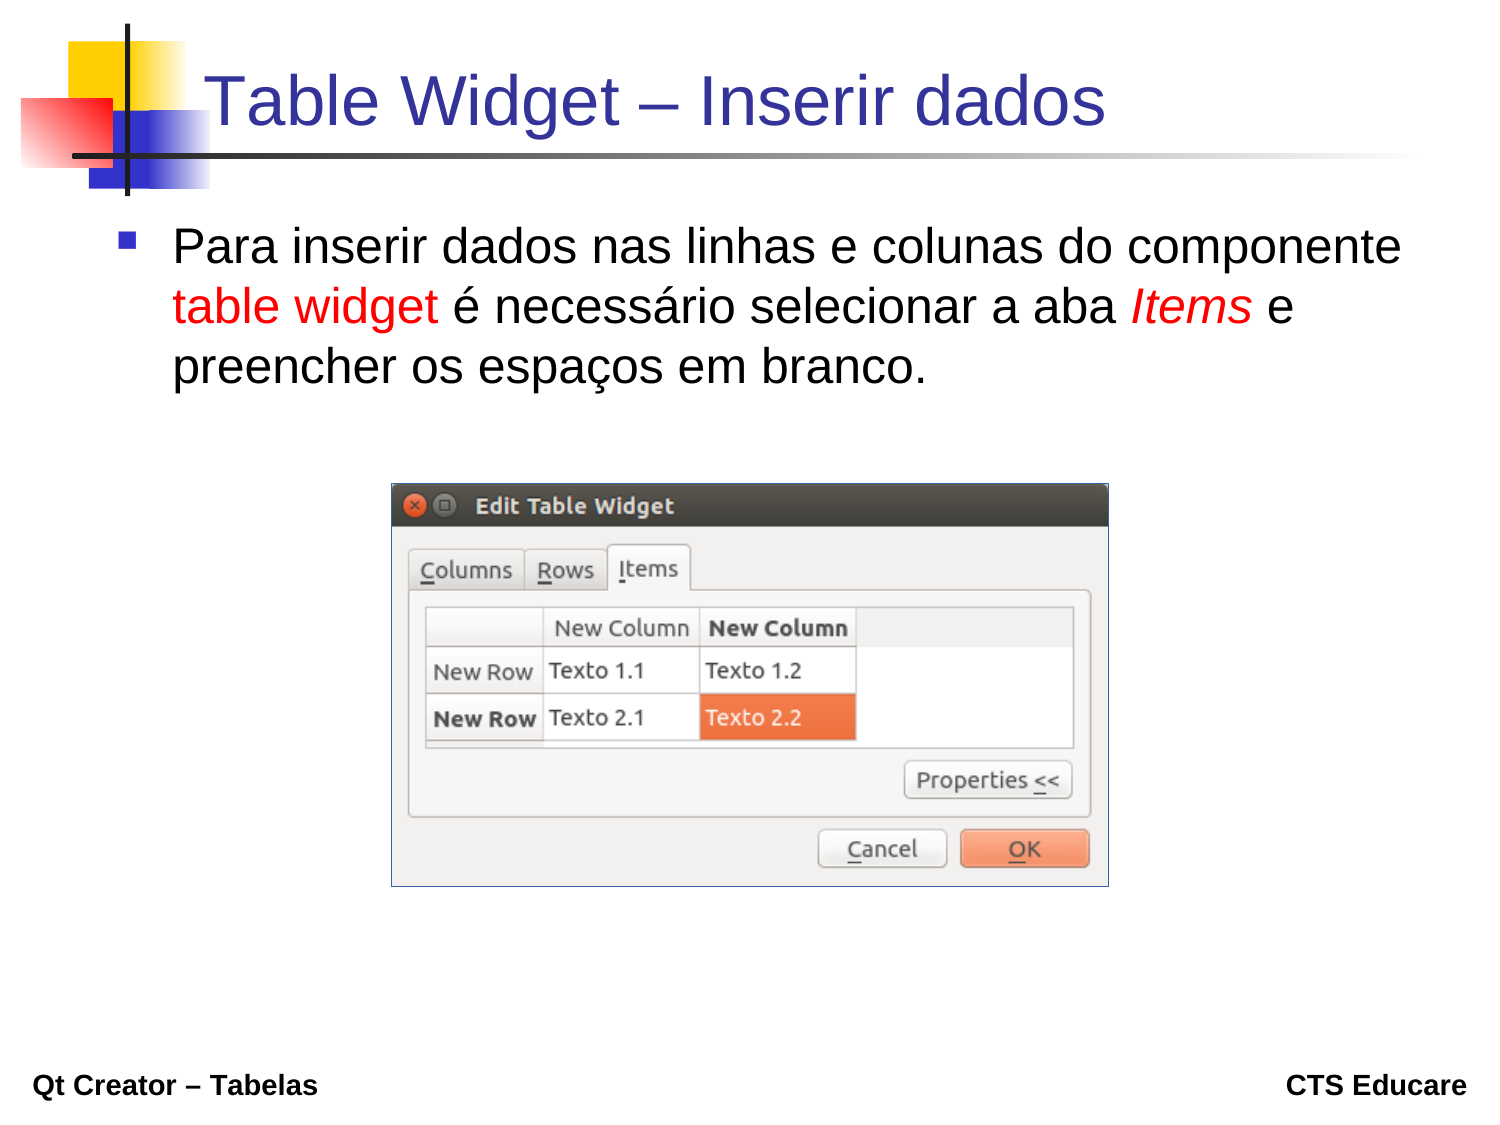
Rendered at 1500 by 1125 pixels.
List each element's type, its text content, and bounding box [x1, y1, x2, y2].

picture [391, 483, 1109, 887]
title Table Widget – Inserir dados [188, 46, 1468, 149]
list Para inserir dados nas linhas e colunas do componente table widget é necessário selecionar a aba Items e preencher os espaços em branco. [100, 206, 1447, 526]
